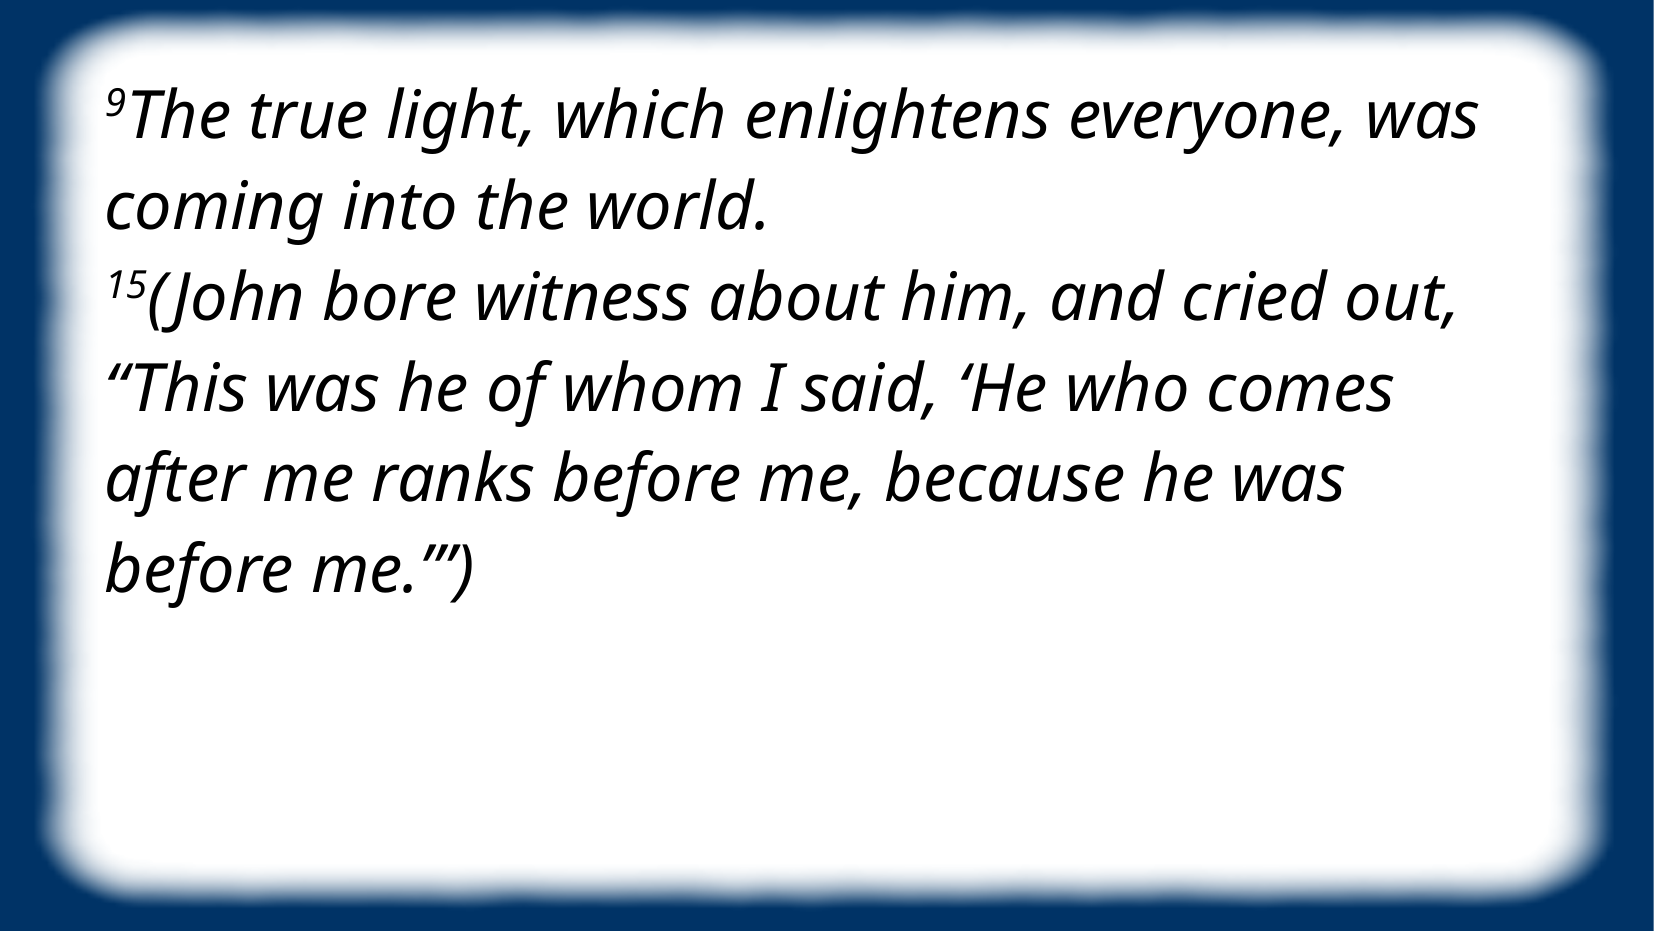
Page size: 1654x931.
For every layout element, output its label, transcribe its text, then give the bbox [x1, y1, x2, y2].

text_box 9The true light, which enlightens everyone, was coming into the world. 15(John bore witness about him, and cried out, “This was he of whom I said, ‘He who comes after me ranks before me, because he was before me.’”) [90, 60, 1561, 608]
picture [0, 0, 1654, 931]
